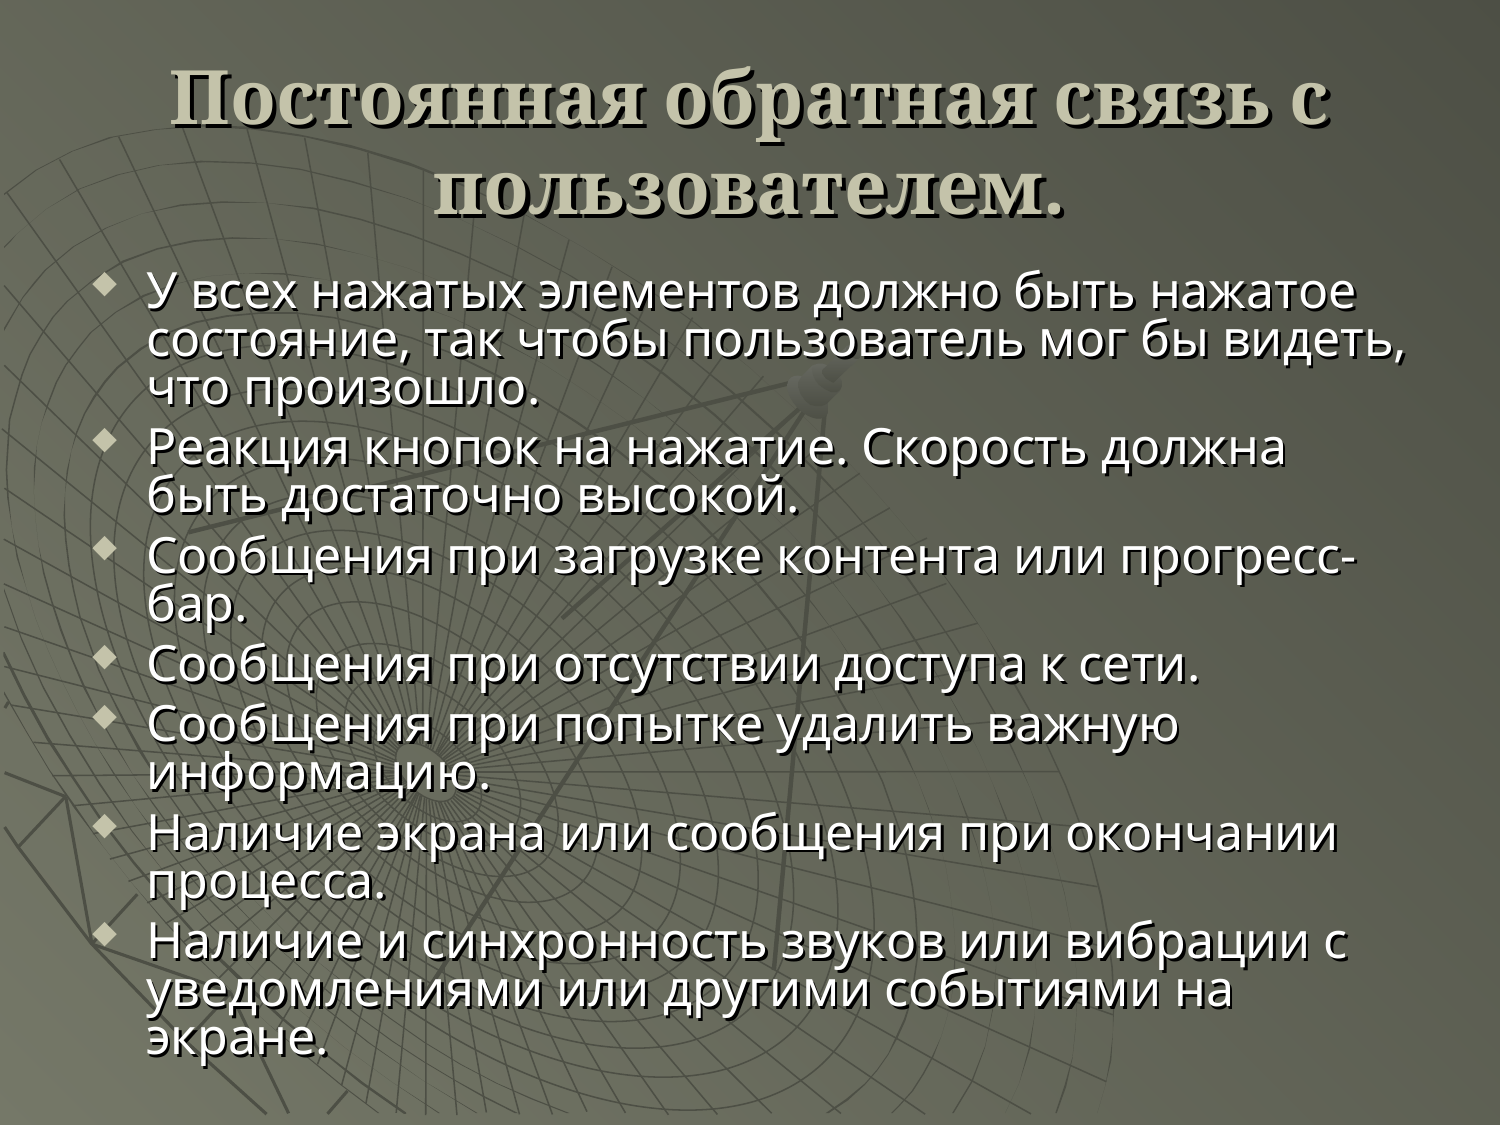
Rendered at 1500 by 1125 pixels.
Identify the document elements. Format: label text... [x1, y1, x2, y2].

list У всех нажатых элементов должно быть нажатое состояние, так чтобы пользователь мог бы видеть, что произошло. Реакция кнопок на нажатие. Скорость должна быть достаточно высокой. Сообщения при загрузке контента или прогресс-бар. Сообщения при отсутствии доступа к сети. Сообщения при попытке удалить важную информацию. Наличие экрана или сообщения при окончании процесса. Наличие и синхронность звуков или вибрации с уведомлениями или другими событиями на экране. [75, 262, 1426, 1006]
title Постоянная обратная связь с пользователем. [75, 41, 1426, 237]
